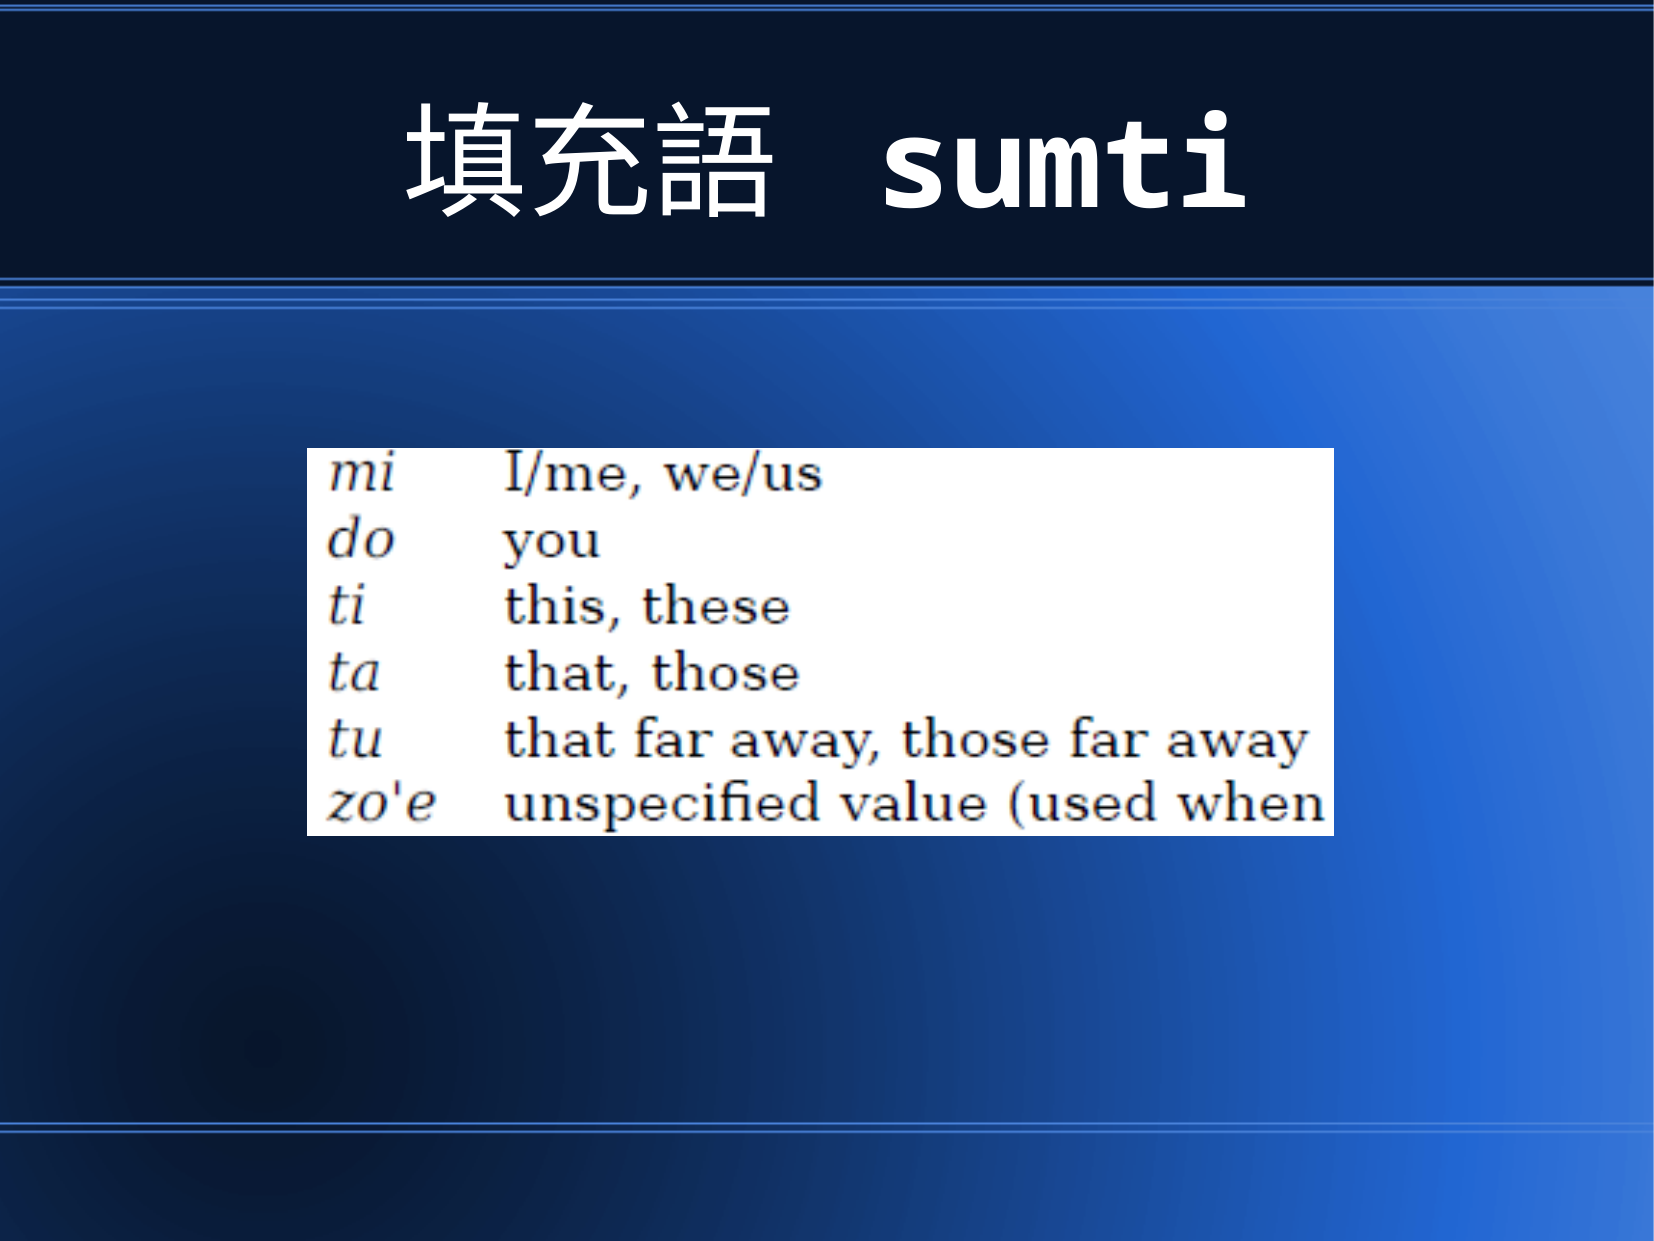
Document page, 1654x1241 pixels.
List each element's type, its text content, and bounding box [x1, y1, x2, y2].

title 填充語 sumti [82, 49, 1571, 257]
picture [0, 0, 1654, 1241]
